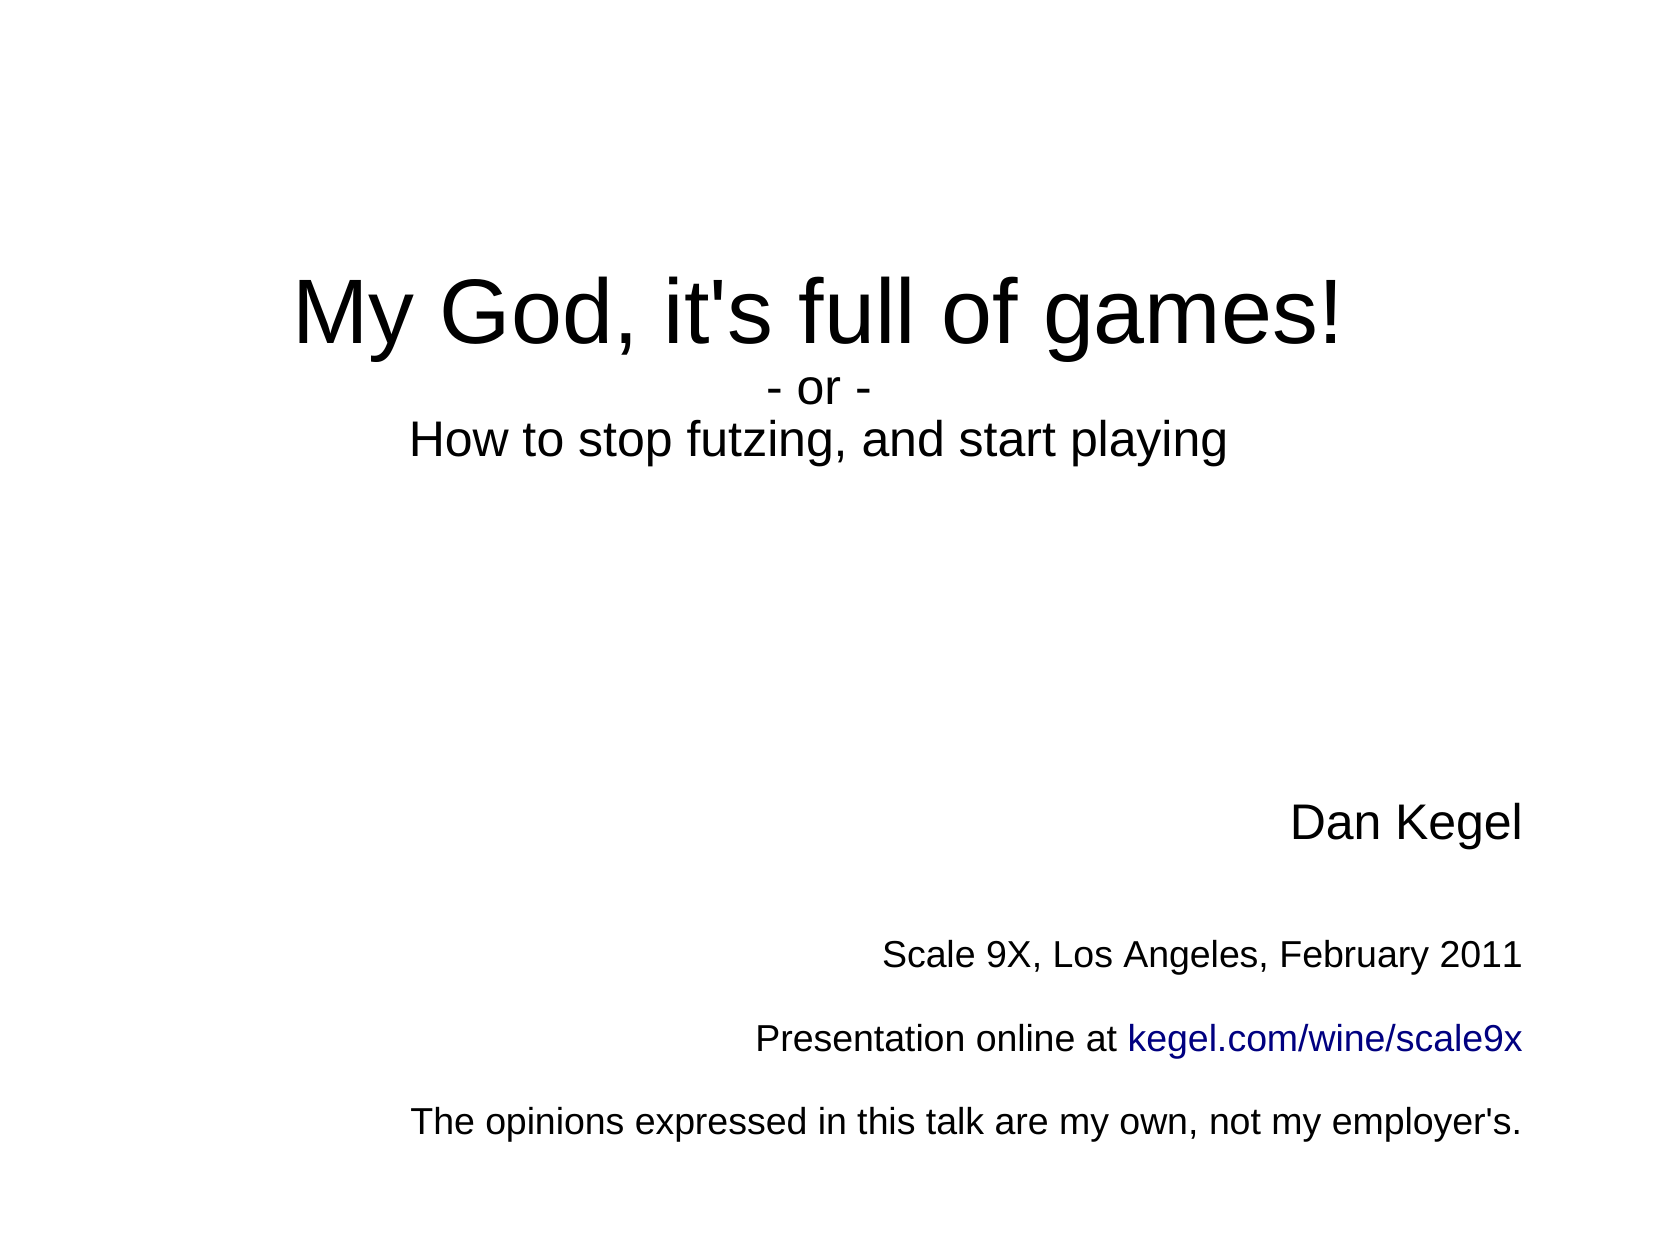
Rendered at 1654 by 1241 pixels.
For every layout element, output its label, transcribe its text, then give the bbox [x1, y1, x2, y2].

text_box Dan Kegel Scale 9X, Los Angeles, February 2011 Presentation online at kegel.com/wine/scale9x The opinions expressed in this talk are my own, not my employer's. [187, 787, 1538, 1163]
title My God, it's full of games! - or - How to stop futzing, and start playing [75, 187, 1564, 547]
